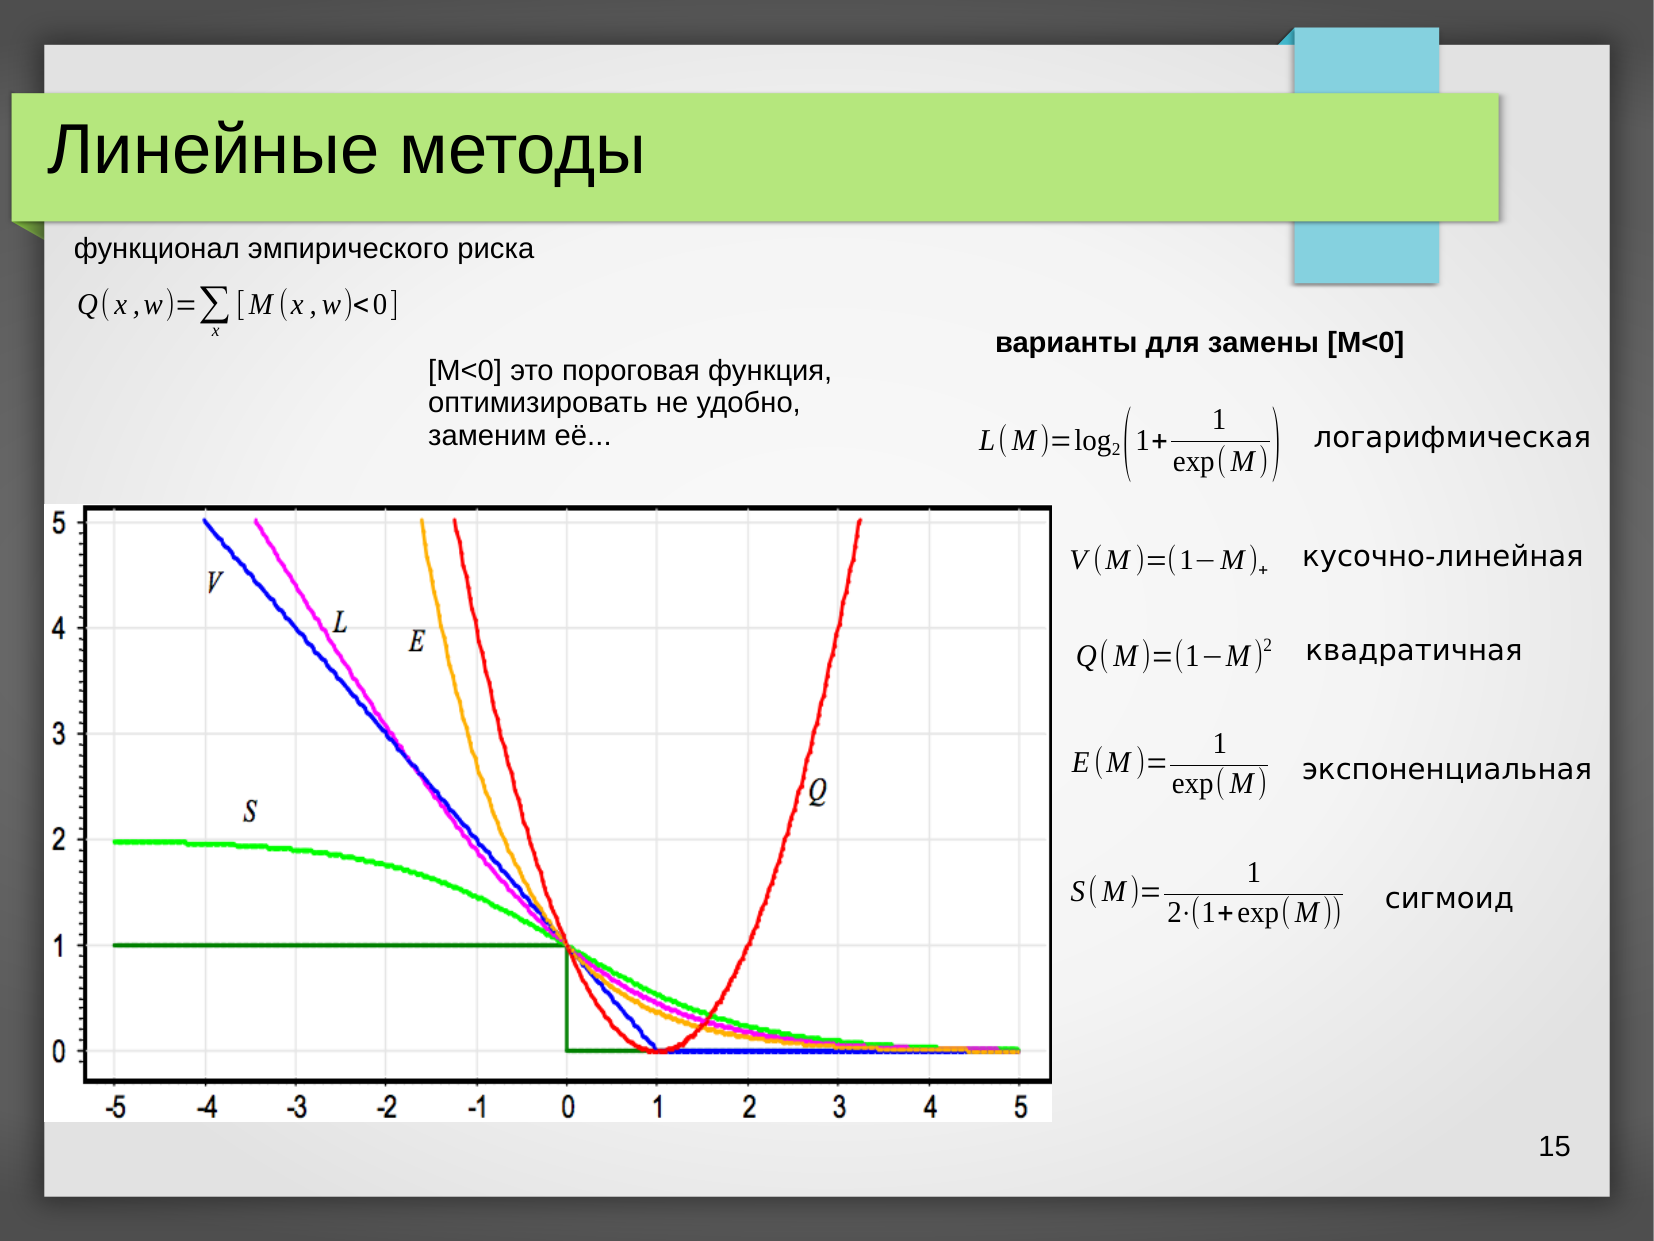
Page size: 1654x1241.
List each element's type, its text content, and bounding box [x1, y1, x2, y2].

chart [1069, 637, 1279, 677]
picture [0, 0, 1654, 1241]
chart [1062, 861, 1351, 934]
text_box кусочно-линейная [1287, 531, 1607, 581]
text_box функционал эмпирического риска [59, 224, 556, 273]
chart [971, 404, 1288, 485]
title Линейные методы [47, 109, 1501, 189]
text_box логарифмическая [1298, 413, 1607, 473]
text_box квадратичная [1290, 625, 1539, 676]
text_box варианты для замены [M<0] [980, 318, 1548, 367]
text_box экспоненциальная [1287, 744, 1619, 804]
chart [1064, 732, 1276, 805]
chart [70, 283, 404, 343]
chart [1062, 543, 1275, 581]
text_box [M<0] это пороговая функция, оптимизировать не удобно, заменим её... [413, 346, 886, 460]
text_box сигмоид [1370, 874, 1571, 924]
